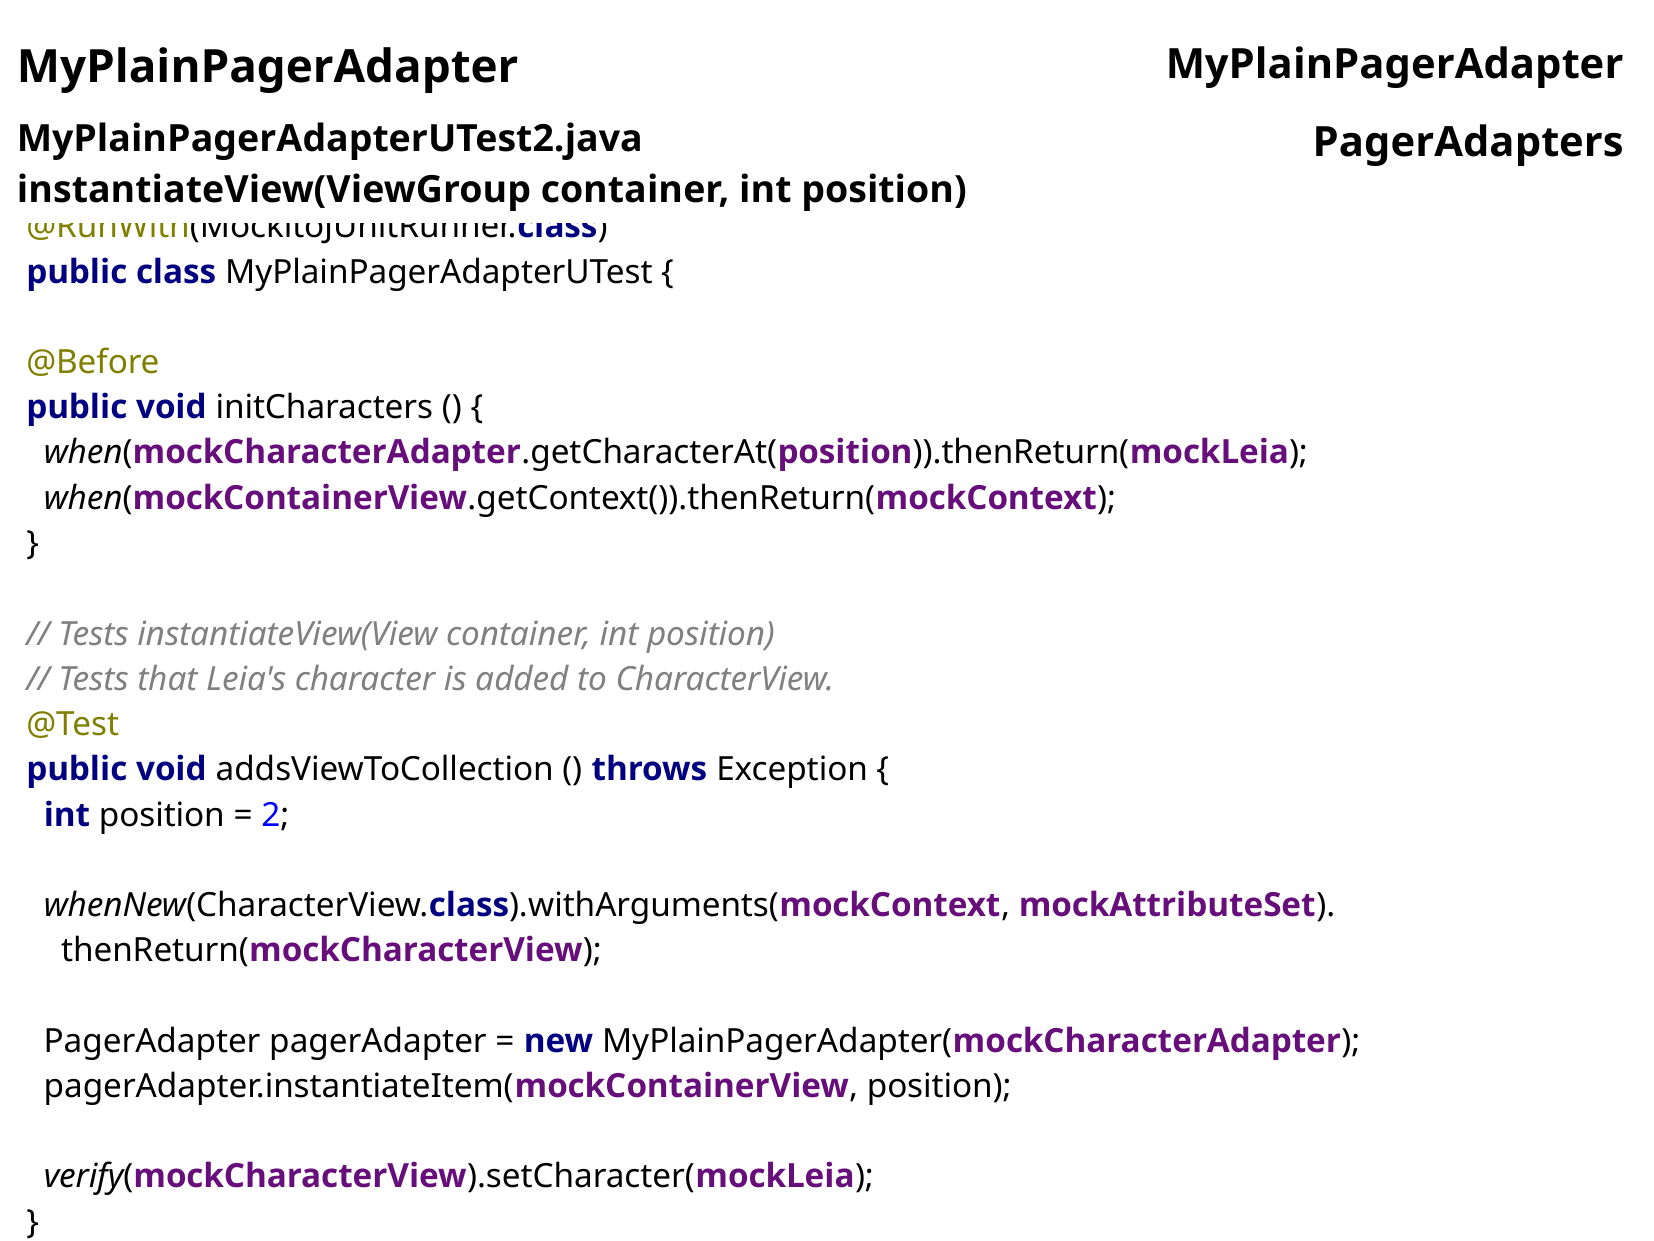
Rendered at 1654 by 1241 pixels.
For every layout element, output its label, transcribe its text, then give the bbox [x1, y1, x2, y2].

table_header MyPlainPagerAdapter [3, 27, 1086, 104]
text_box @RunWith(MockitoJUnitRunner.class) public class MyPlainPagerAdapterUTest { @Before public void initCharacters () { when(mockCharacterAdapter.getCharacterAt(position)).thenReturn(mockLeia); when(mockContainerView.getContext()).thenReturn(mockContext); } // Tests instantiateView(View container, int position) // Tests that Leia's character is added to CharacterView. @Test public void addsViewToCollection () throws Exception { int position = 2; whenNew(CharacterView.class).withArguments(mockContext, mockAttributeSet). thenReturn(mockCharacterView); PagerAdapter pagerAdapter = new MyPlainPagerAdapter(mockCharacterAdapter); pagerAdapter.instantiateItem(mockContainerView, position); verify(mockCharacterView).setCharacter(mockLeia); } [11, 223, 1621, 1222]
table_header MyPlainPagerAdapter [1087, 27, 1638, 104]
table_cell MyPlainPagerAdapterUTest2.java instantiateView(ViewGroup container, int position) [3, 105, 1086, 222]
table_cell PagerAdapters [1087, 105, 1638, 222]
